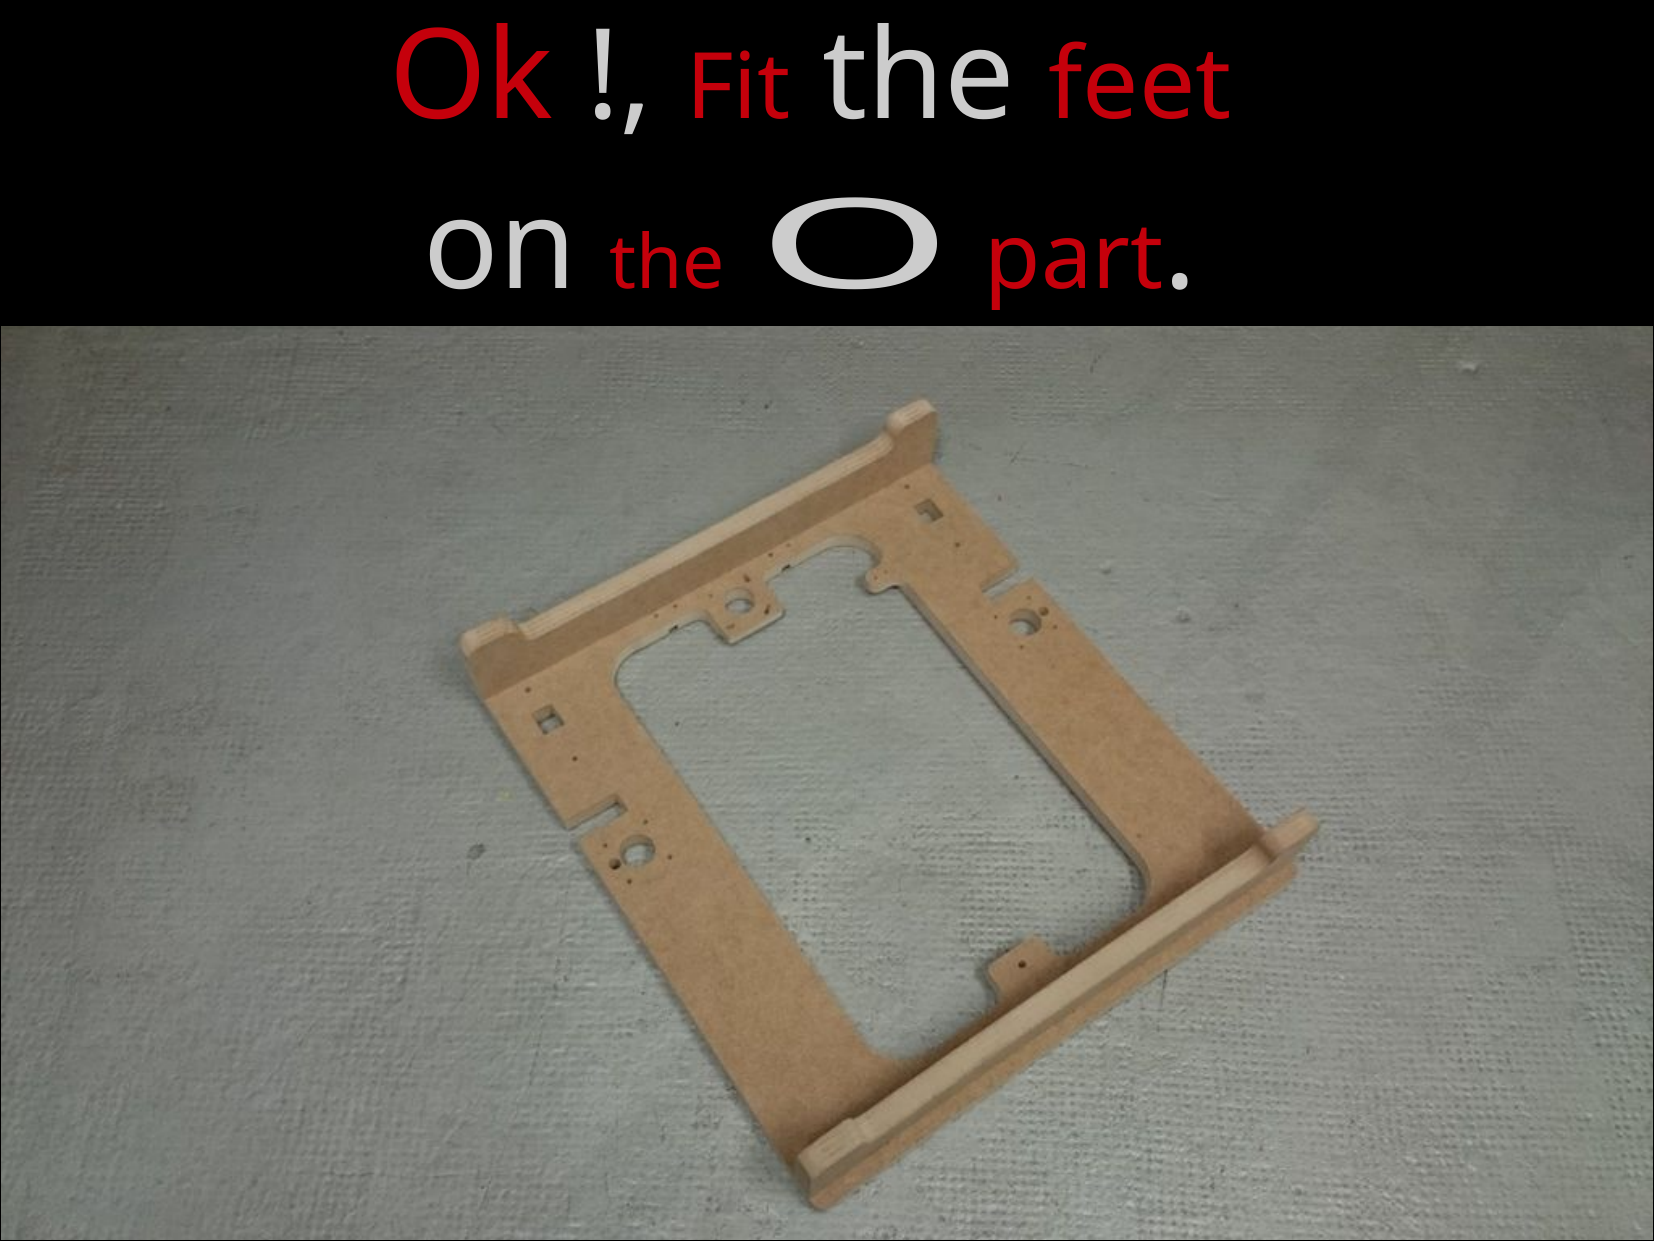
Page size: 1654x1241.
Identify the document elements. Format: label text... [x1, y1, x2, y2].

picture [0, 326, 1654, 1241]
title Ok !, Fit the feet on the O part. [0, 0, 1654, 311]
